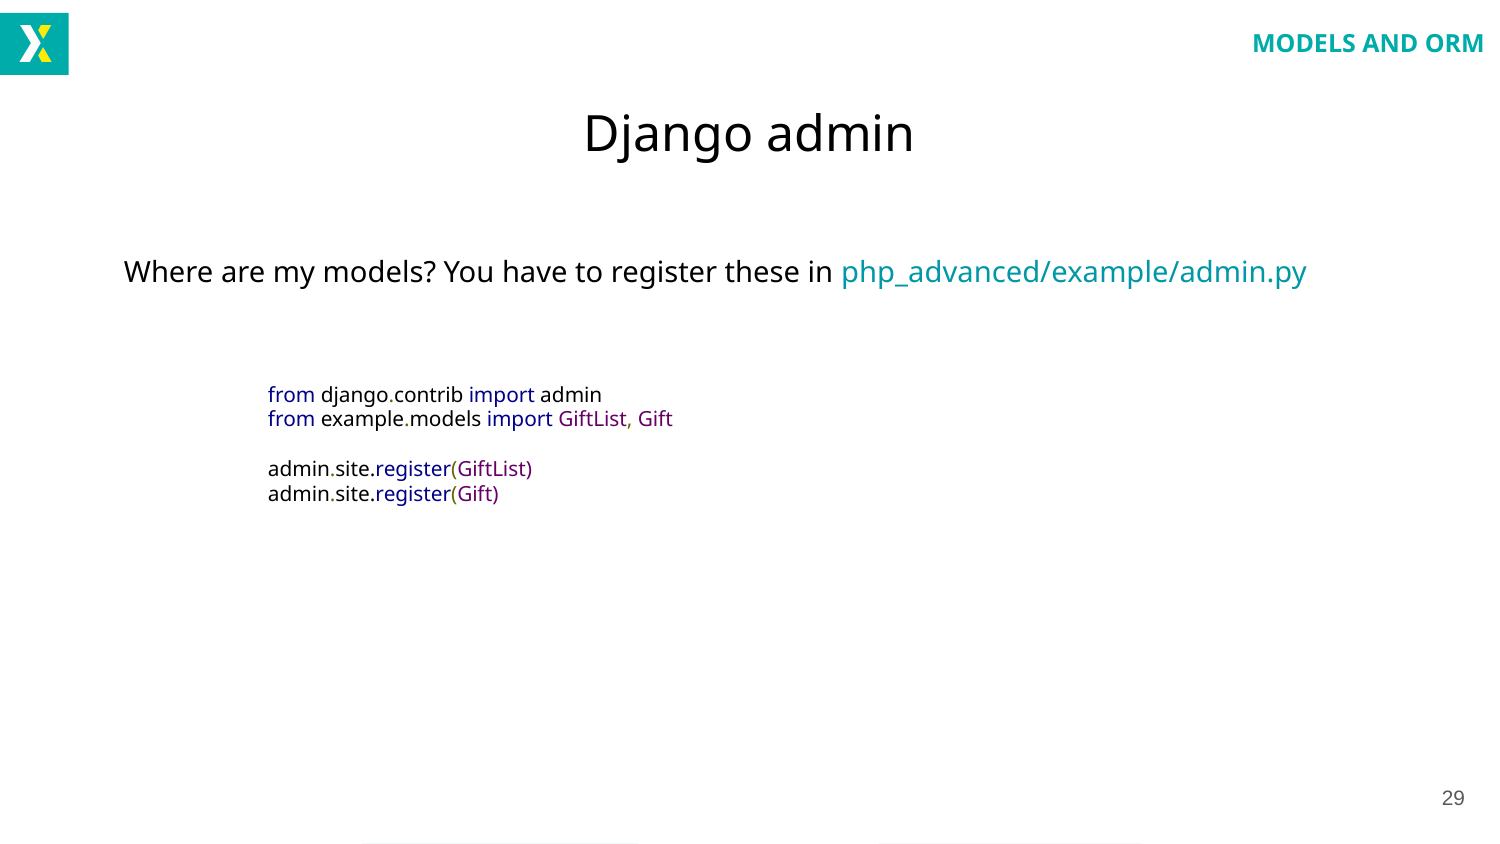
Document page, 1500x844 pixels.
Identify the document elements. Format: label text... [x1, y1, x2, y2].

slide_number <number> [1389, 764, 1480, 830]
text_box Where are my models? You have to register these in php_advanced/example/admin.py [71, 220, 1367, 664]
text_box Django admin [115, 86, 1385, 181]
text_box from django.contrib import admin from example.models import GiftList, Gift admin.site.register(GiftList) admin.site.register(Gift) [252, 366, 1205, 754]
picture [17, 25, 54, 62]
